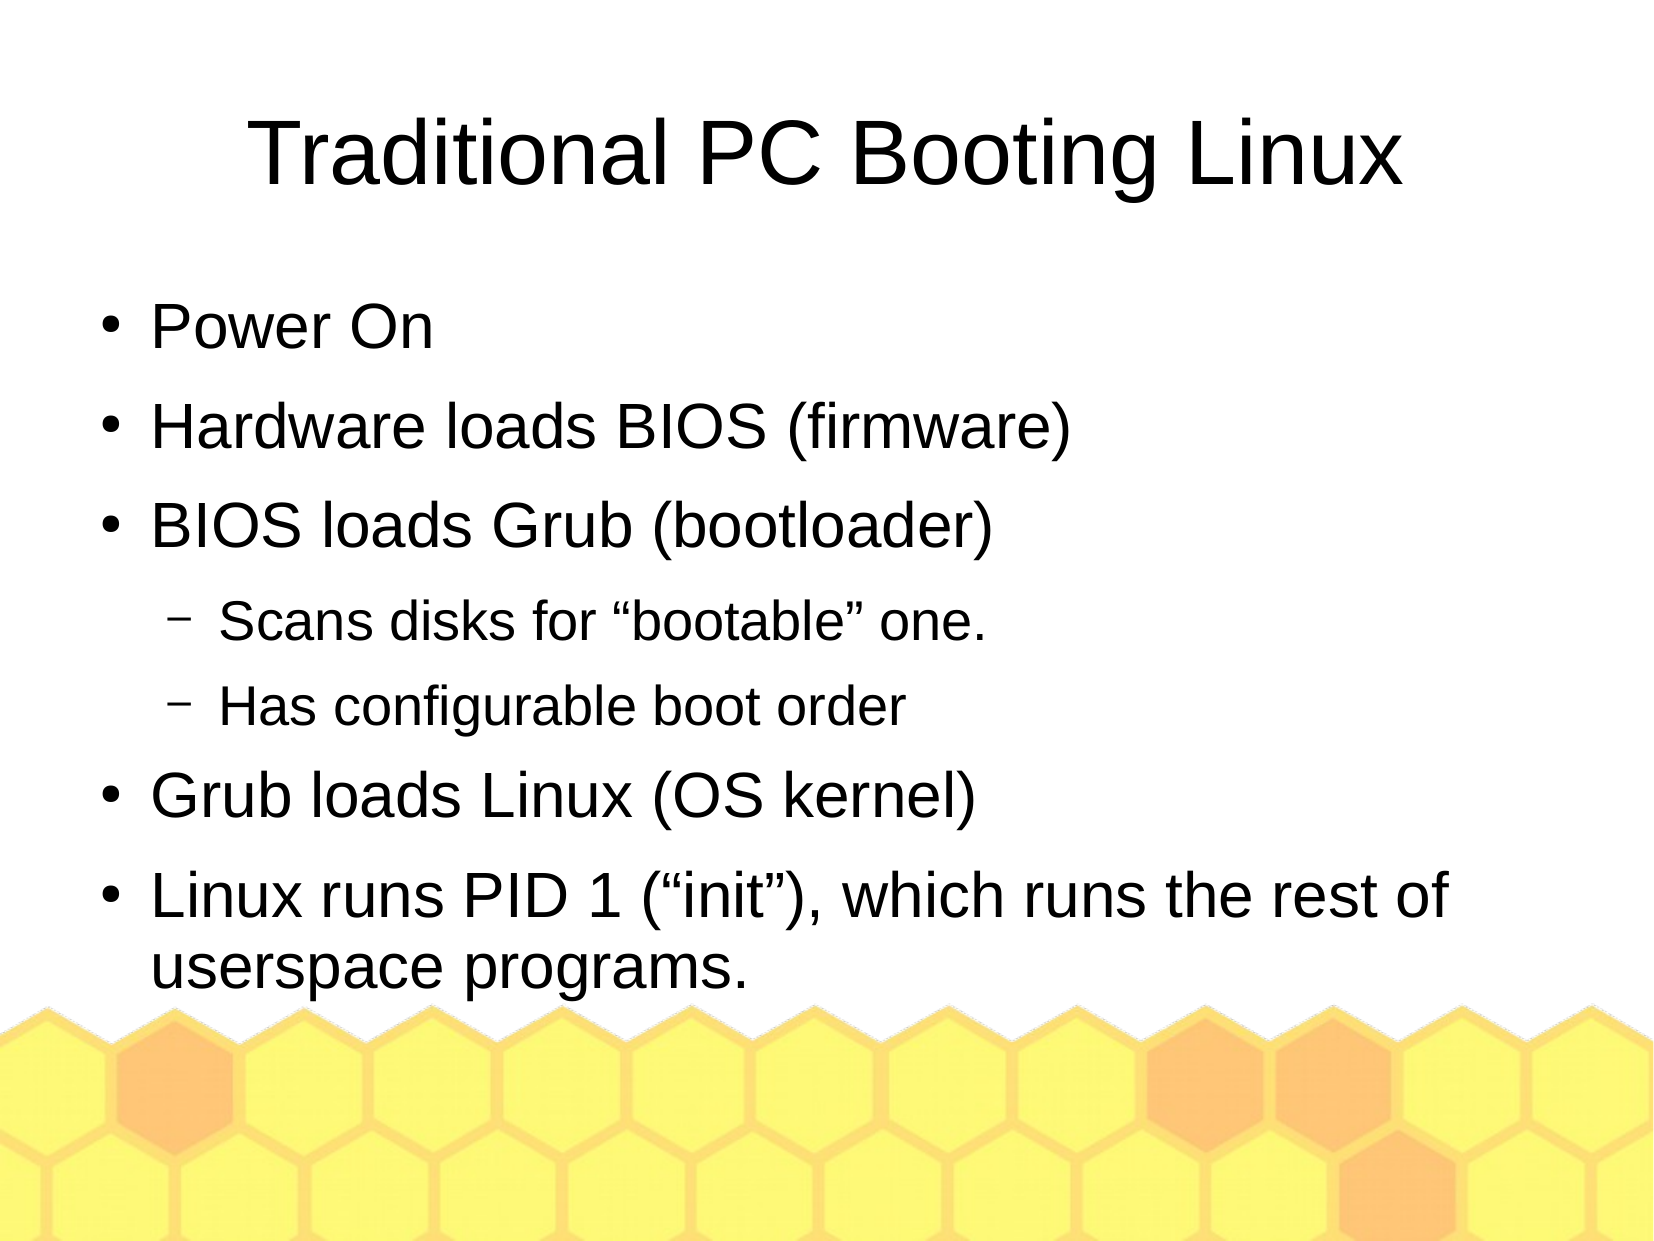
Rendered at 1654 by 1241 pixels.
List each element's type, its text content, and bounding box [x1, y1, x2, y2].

list Power On Hardware loads BIOS (firmware) BIOS loads Grub (bootloader) Scans disks for “bootable” one. Has configurable boot order Grub loads Linux (OS kernel) Linux runs PID 1 (“init”), which runs the rest of userspace programs. [82, 290, 1571, 1010]
title Traditional PC Booting Linux [82, 49, 1571, 257]
picture [0, 1001, 1654, 1241]
